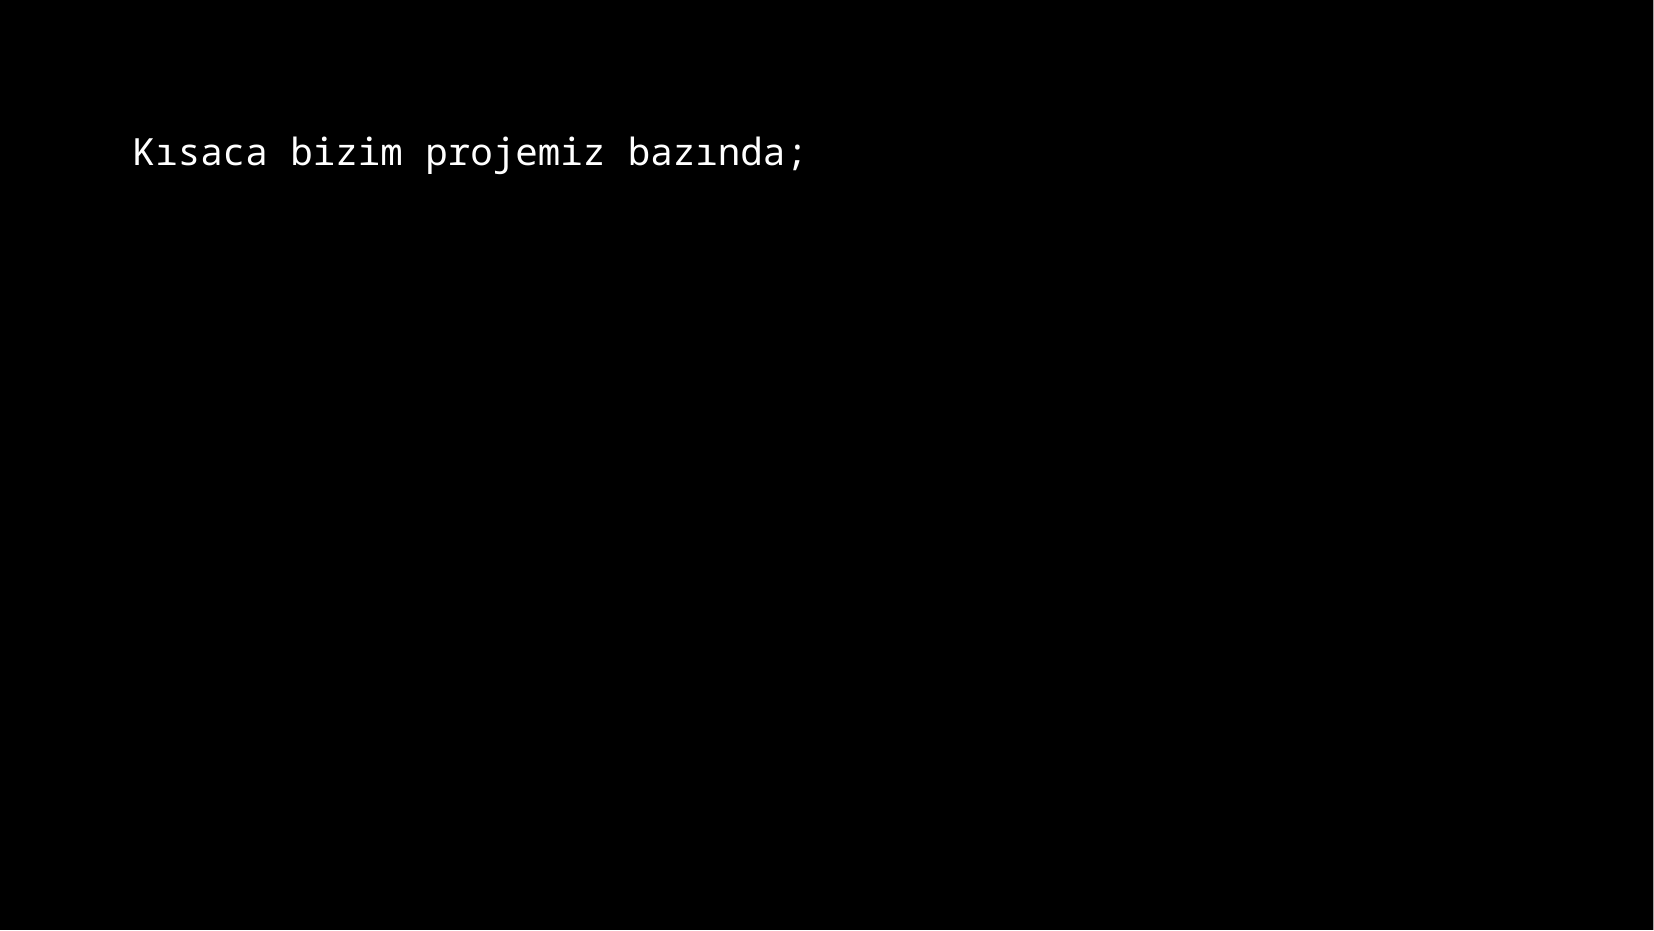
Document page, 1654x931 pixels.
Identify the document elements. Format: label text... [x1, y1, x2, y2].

text_box Kısaca bizim projemiz bazında; [118, 118, 1536, 827]
